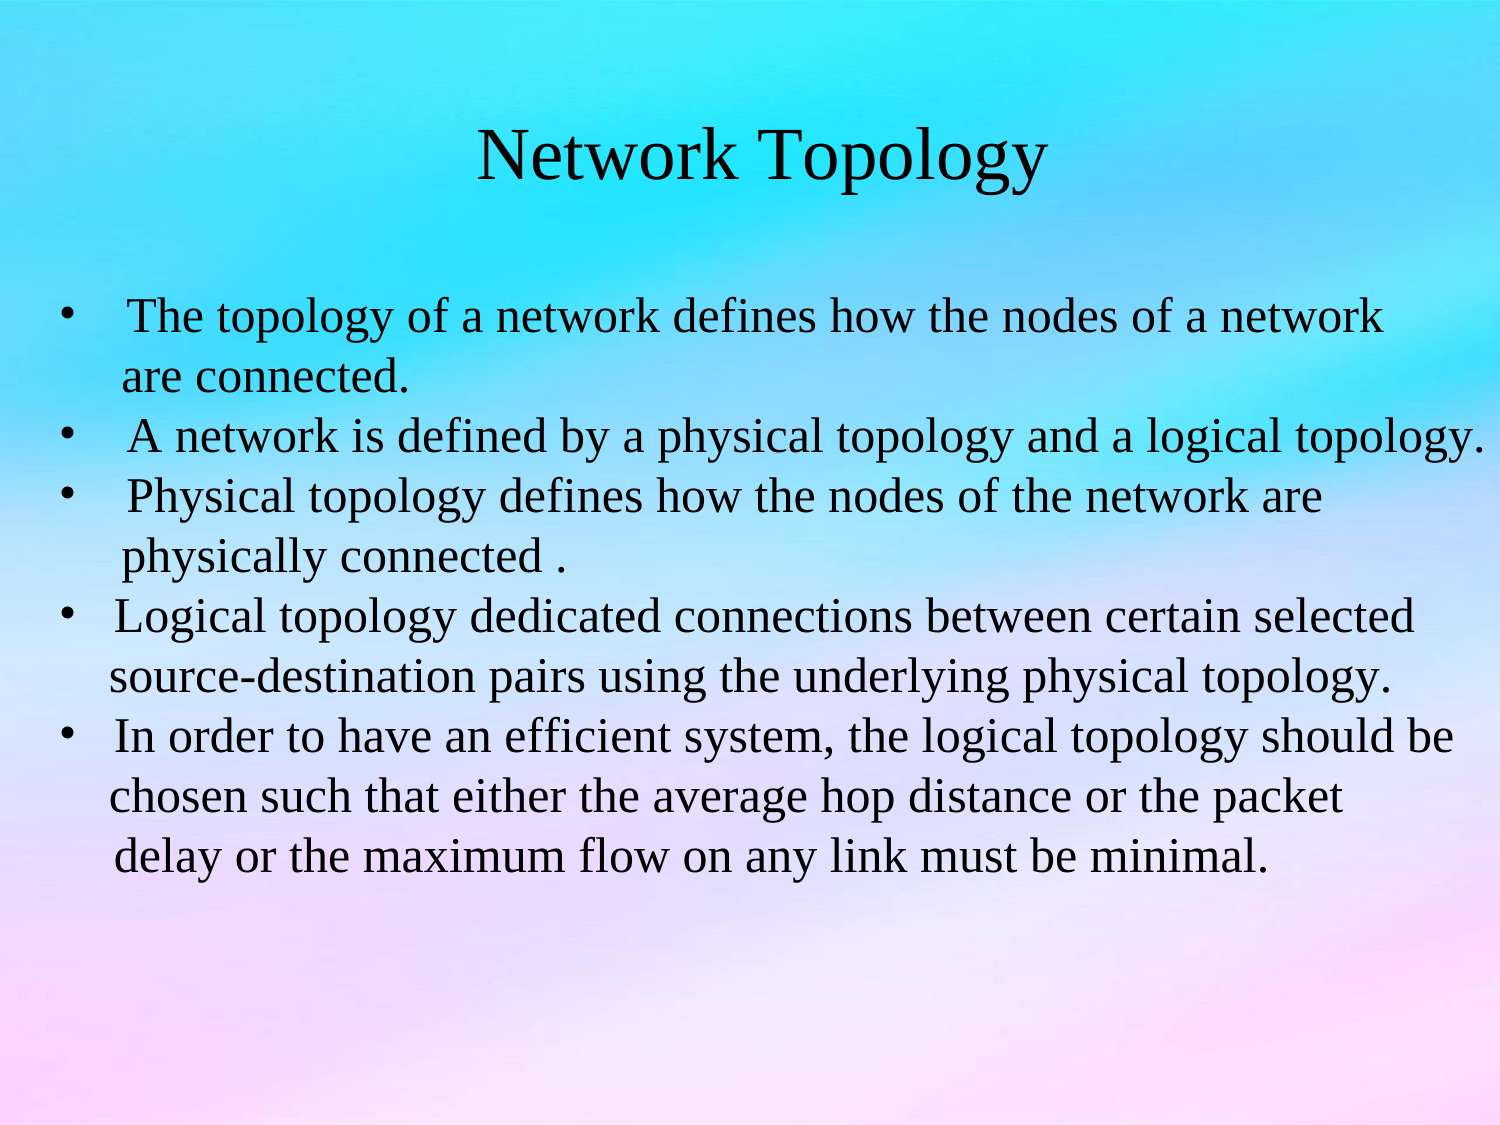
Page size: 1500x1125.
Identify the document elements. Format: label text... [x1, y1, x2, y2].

picture [0, 0, 1500, 1125]
text_box The topology of a network defines how the nodes of a network are connected. A network is defined by a physical topology and a logical topology. Physical topology defines how the nodes of the network are physically connected . Logical topology dedicated connections between certain selected source-destination pairs using the underlying physical topology. In order to have an efficient system, the logical topology should be chosen such that either the average hop distance or the packet delay or the maximum flow on any link must be minimal. [44, 274, 1500, 891]
title Network Topology [87, 99, 1438, 201]
